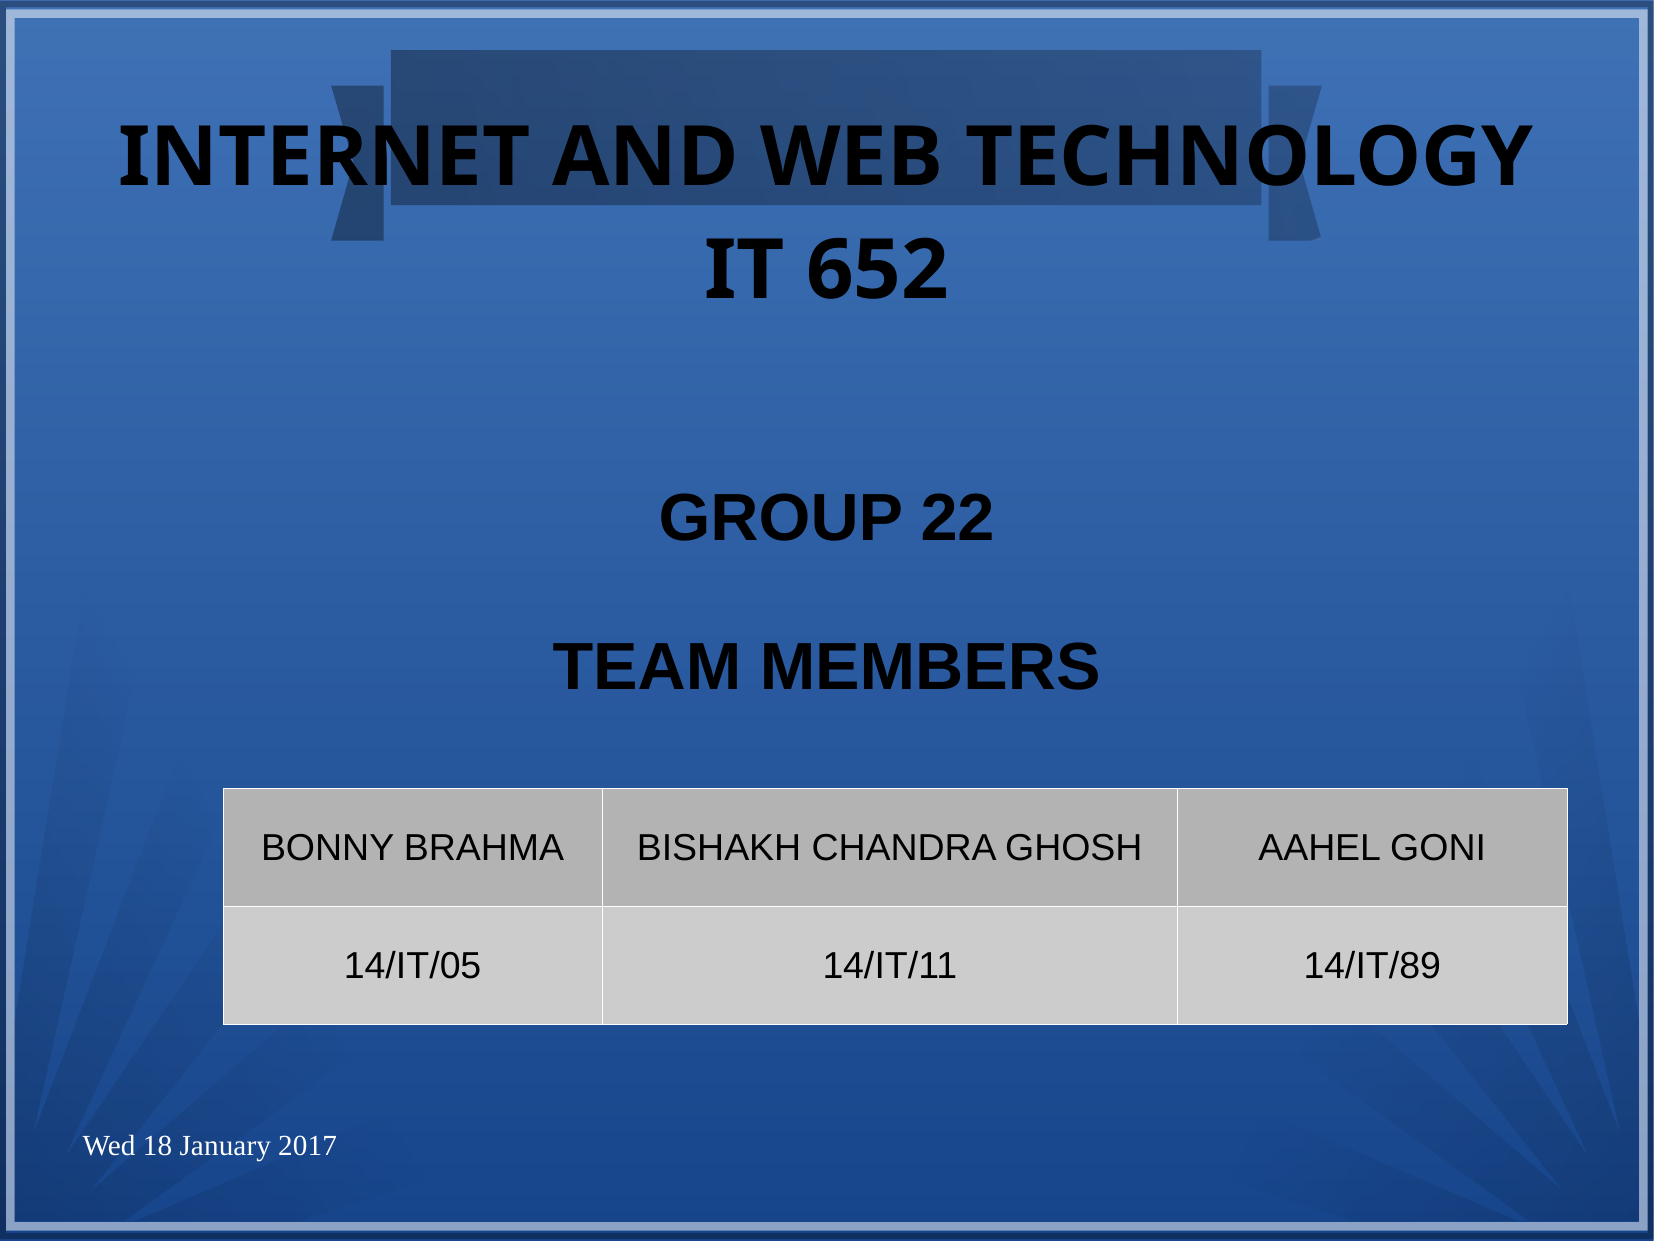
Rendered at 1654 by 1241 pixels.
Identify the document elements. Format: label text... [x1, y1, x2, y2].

table_header BISHAKH CHANDRA GHOSH [603, 789, 1177, 906]
subtitle GROUP 22 TEAM MEMBERS [82, 105, 1571, 1241]
table_header AAHEL GONI [1178, 789, 1567, 906]
table_header BONNY BRAHMA [224, 789, 602, 906]
table_cell 14/IT/05 [224, 907, 602, 1024]
table_cell 14/IT/89 [1178, 907, 1567, 1024]
table_cell 14/IT/11 [603, 907, 1177, 1024]
title INTERNET AND WEB TECHNOLOGY IT 652 [82, 0, 1571, 105]
